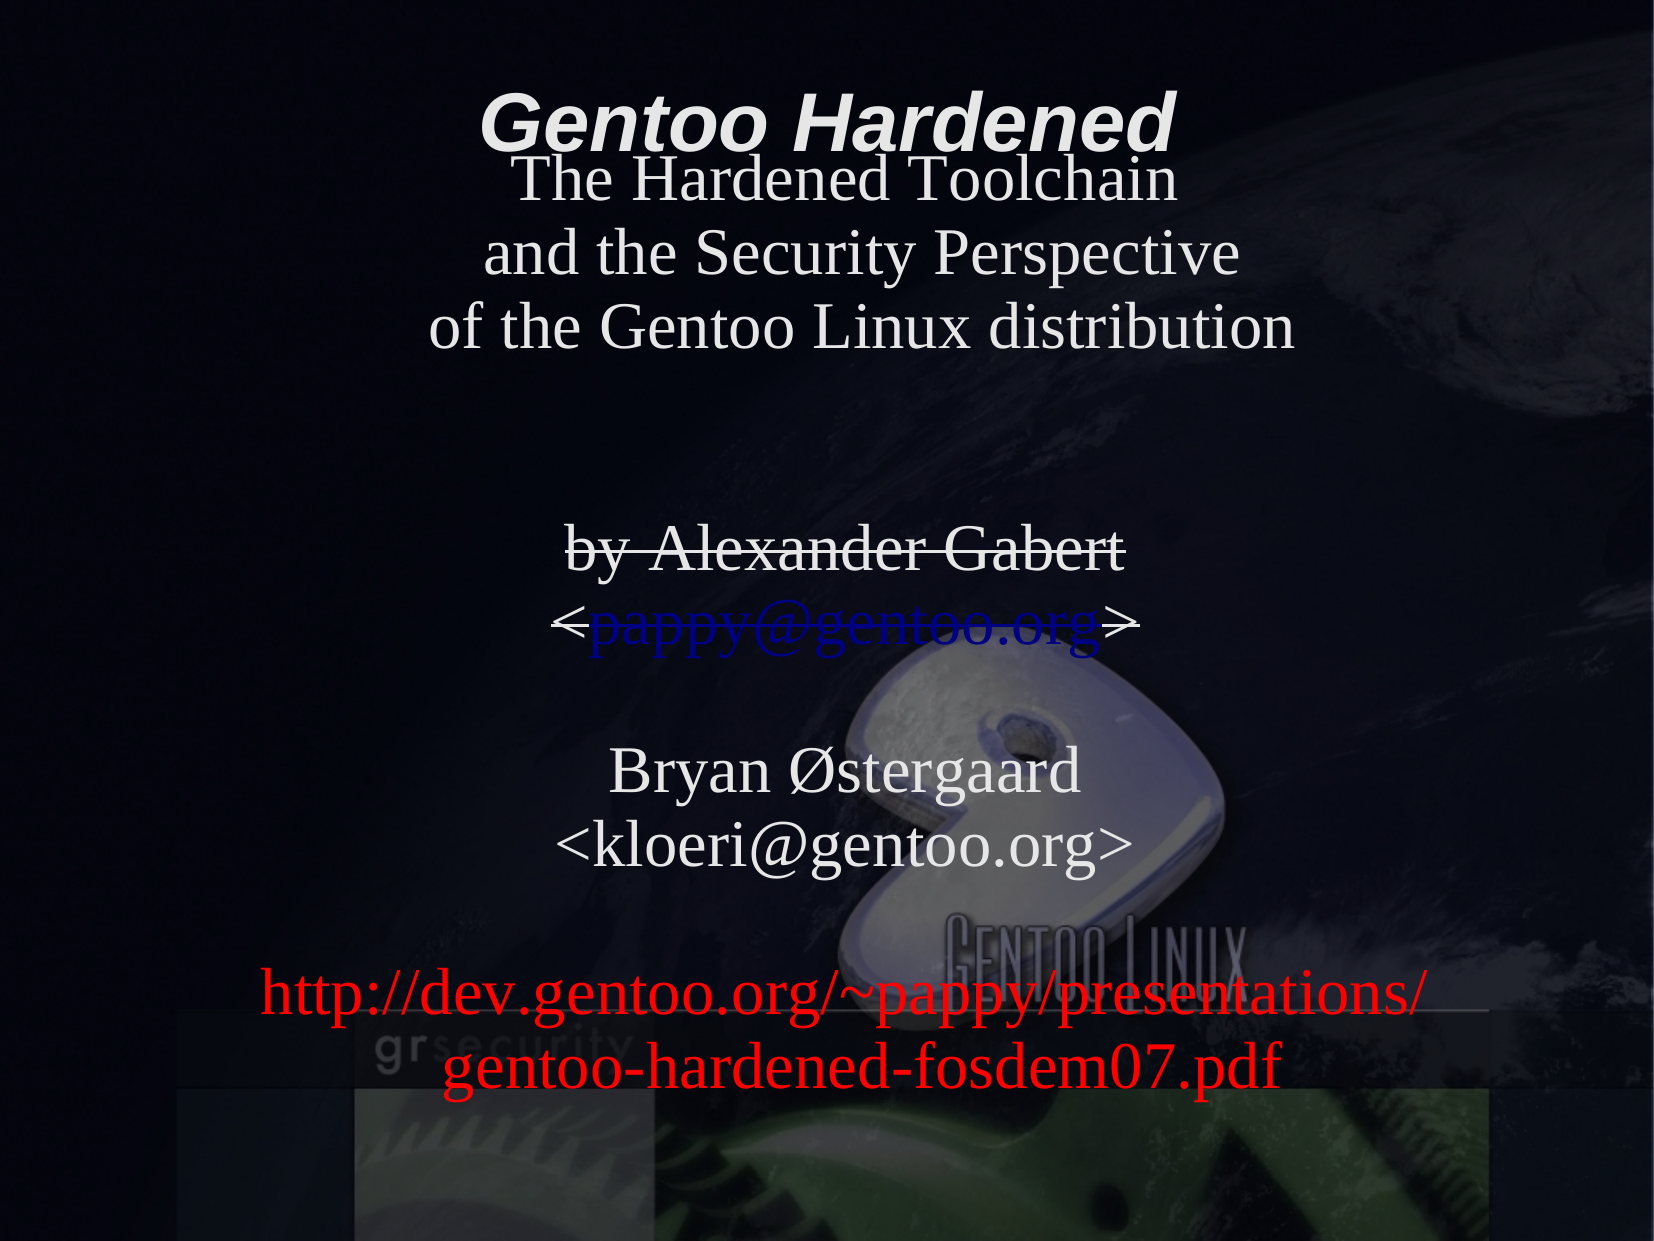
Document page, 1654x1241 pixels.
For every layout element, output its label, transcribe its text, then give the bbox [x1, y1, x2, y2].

picture [0, 0, 1654, 1241]
title Gentoo Hardened [121, 19, 1534, 227]
text_box The Hardened Toolchain and the Security Perspective of the Gentoo Linux distribution by Alexander Gabert <pappy@gentoo.org> Bryan Østergaard <kloeri@gentoo.org> http://dev.gentoo.org/~pappy/presentations/ gentoo-hardened-fosdem07.pdf [150, 140, 1541, 1104]
